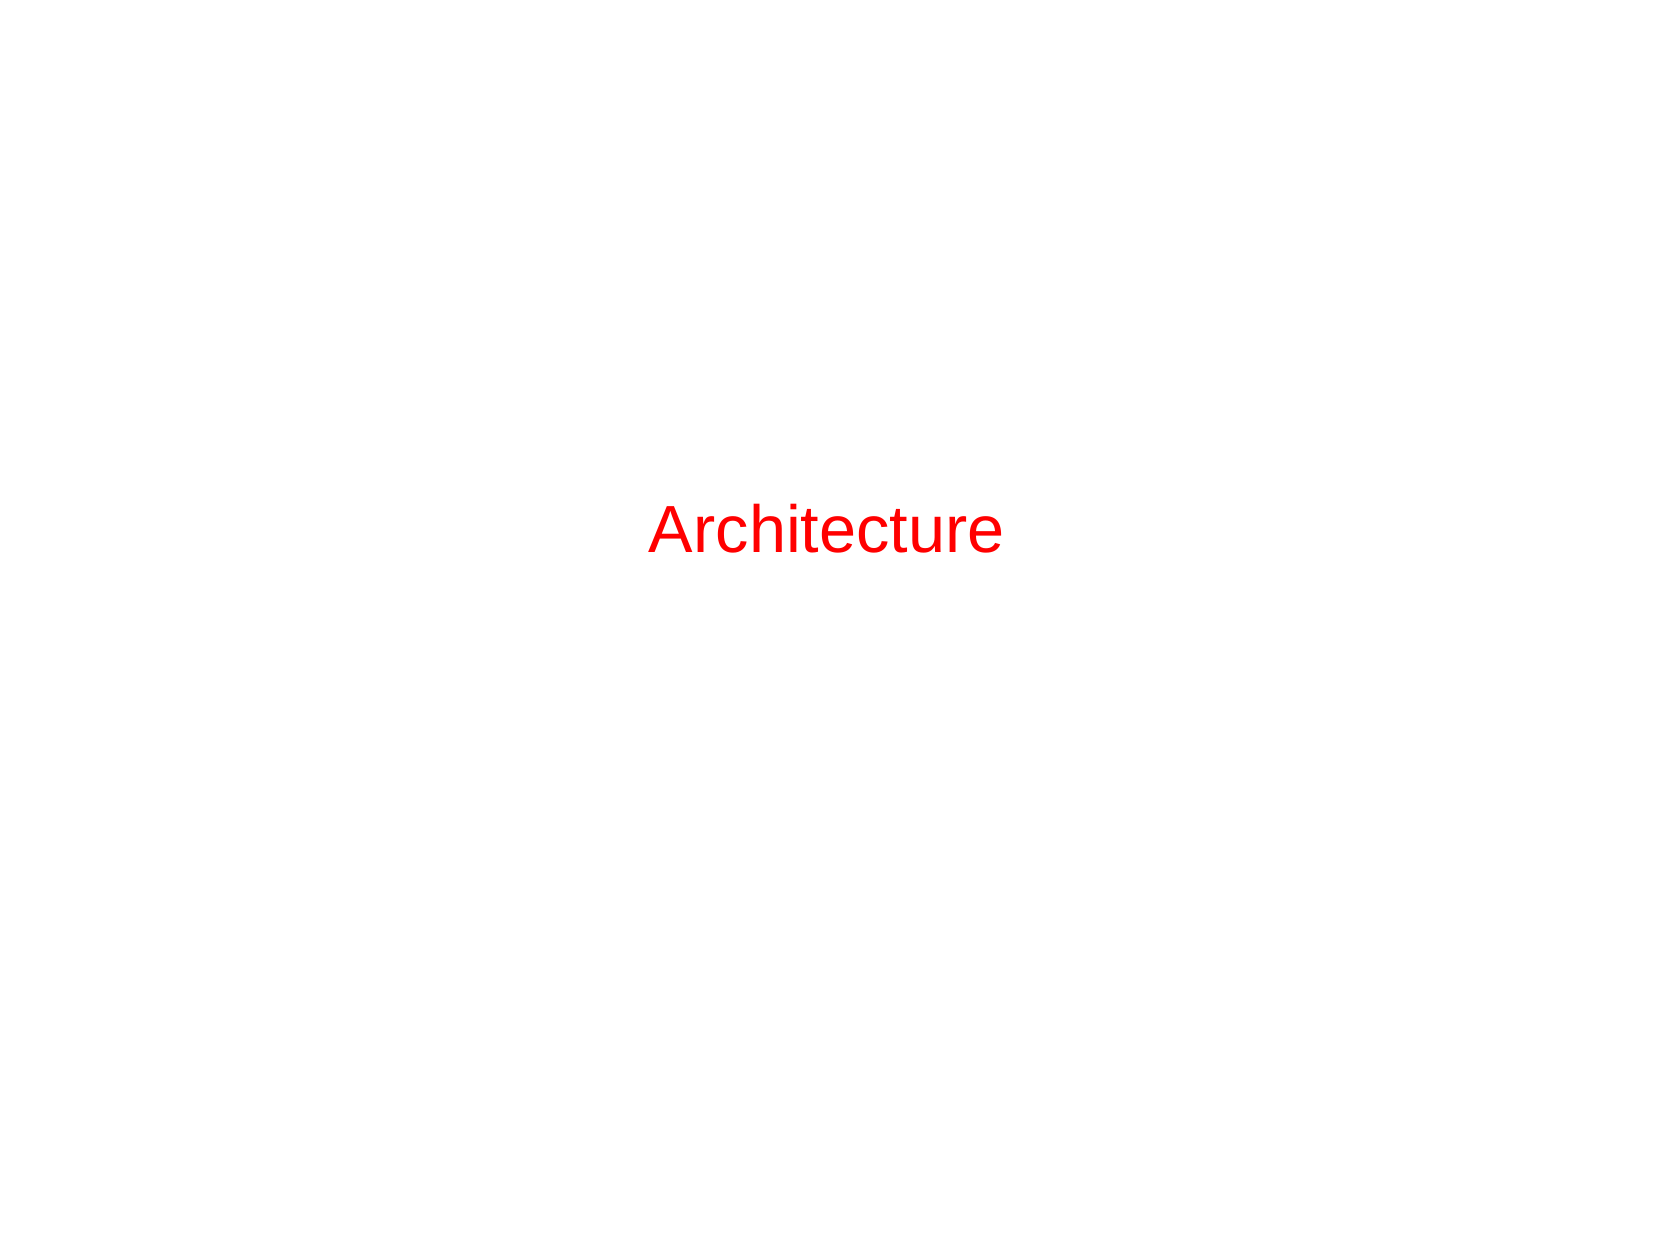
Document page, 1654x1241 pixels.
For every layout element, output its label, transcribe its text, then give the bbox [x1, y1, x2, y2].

subtitle Architecture [82, 49, 1571, 1010]
